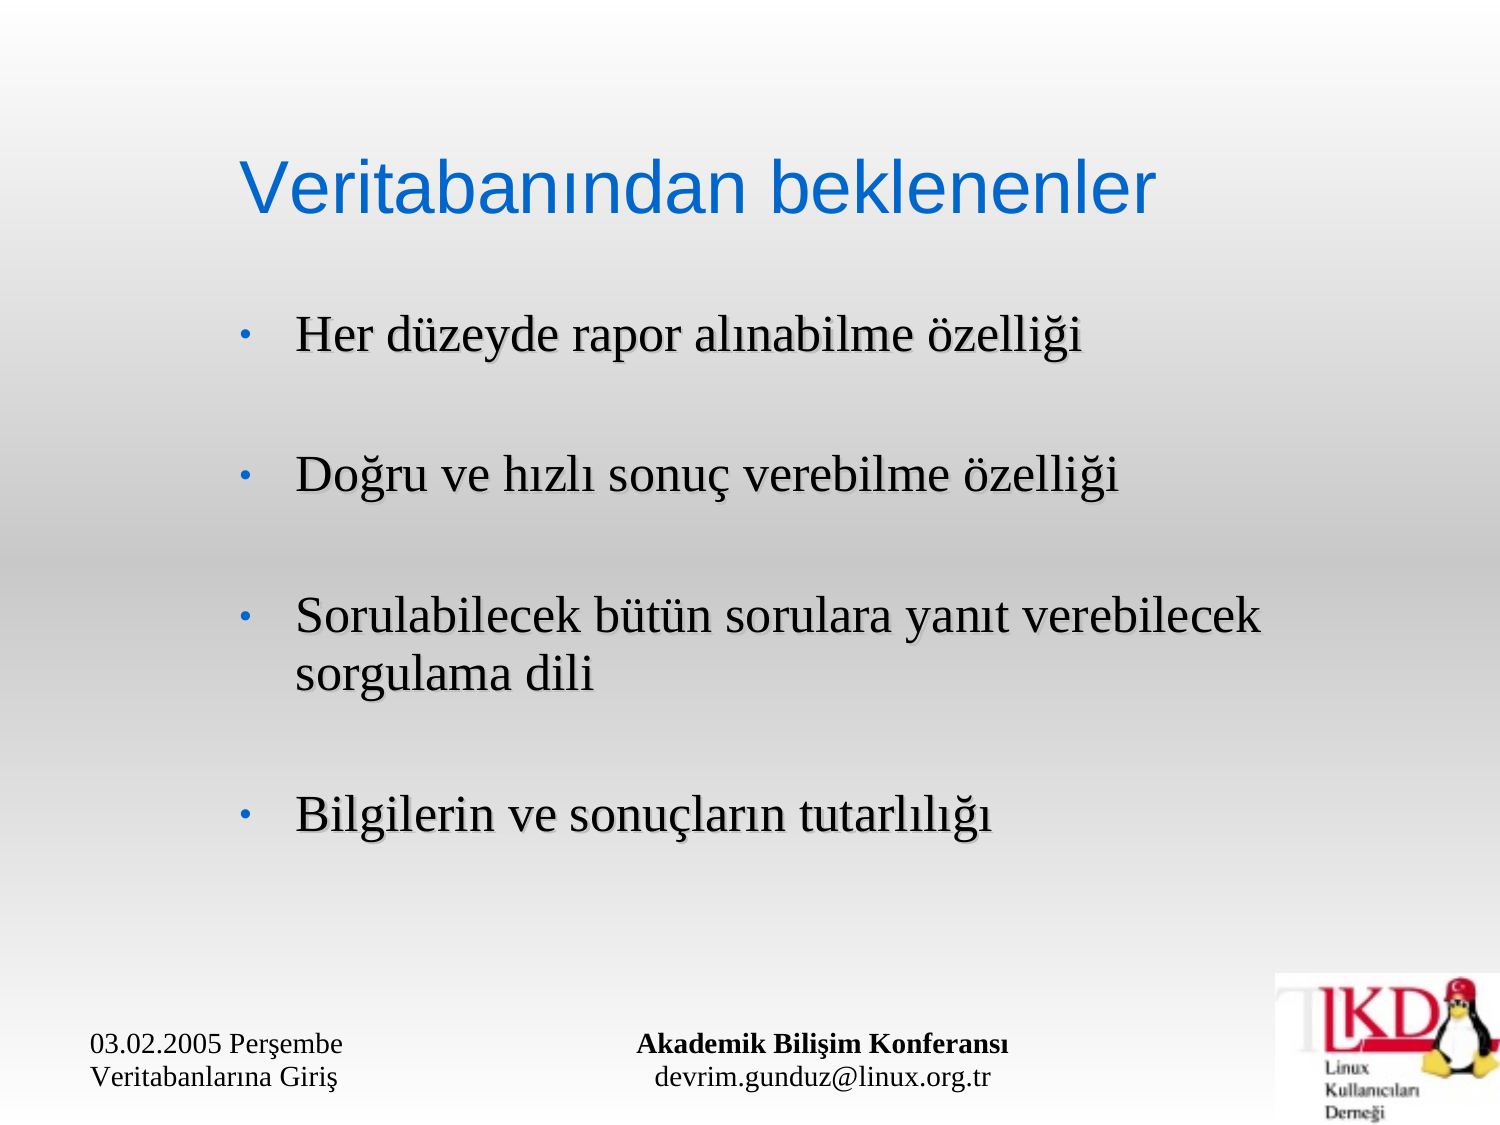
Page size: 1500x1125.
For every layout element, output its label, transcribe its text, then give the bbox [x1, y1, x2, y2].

picture [1275, 973, 1500, 1125]
title Veritabanından beklenenler [224, 49, 1425, 237]
list Her düzeyde rapor alınabilme özelliği Doğru ve hızlı sonuç verebilme özelliği Sorulabilecek bütün sorulara yanıt verebilecek sorgulama dili Bilgilerin ve sonuçların tutarlılığı [224, 299, 1425, 975]
